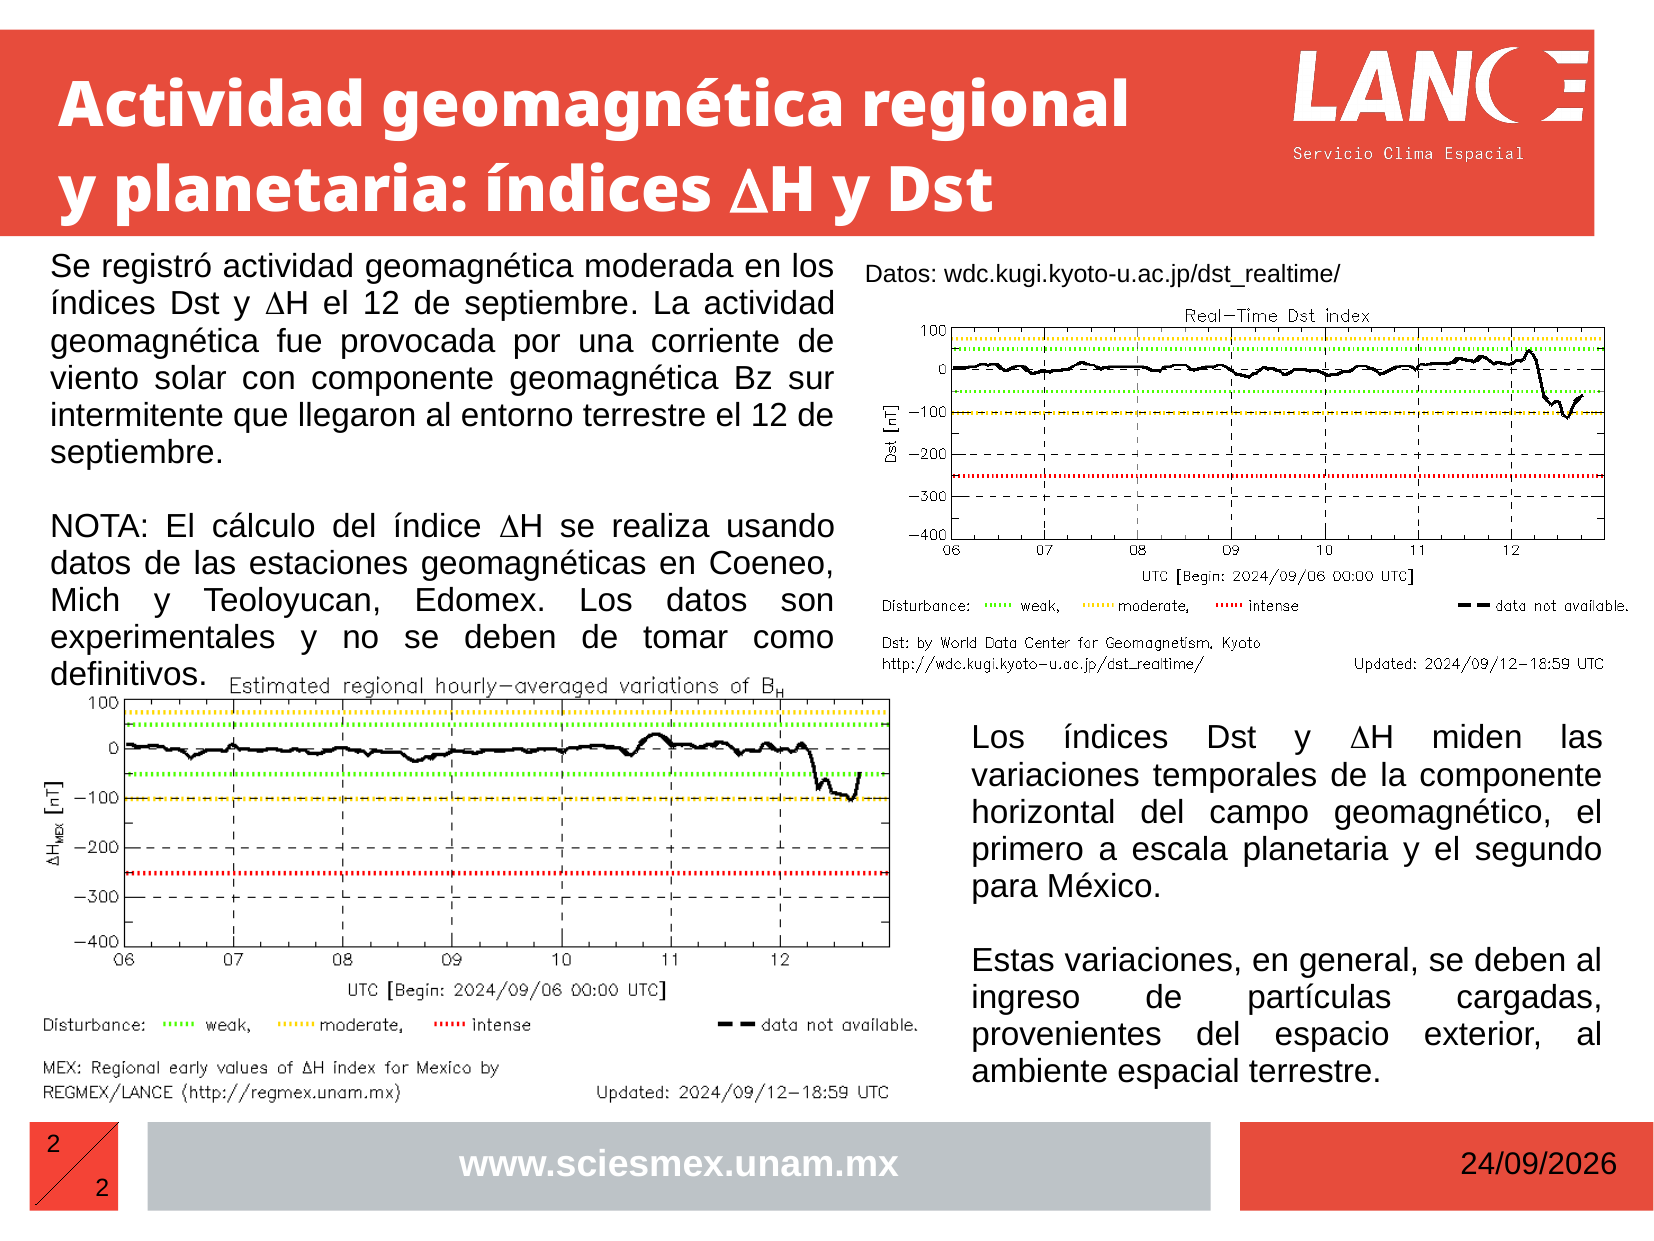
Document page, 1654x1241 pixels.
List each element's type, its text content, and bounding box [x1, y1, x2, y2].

text_box Se registró actividad geomagnética moderada en los índices Dst y DH el 12 de septiembre. La actividad geomagnética fue provocada por una corriente de viento solar con componente geomagnética Bz sur intermitente que llegaron al entorno terrestre el 12 de septiembre. NOTA: El cálculo del índice DH se realiza usando datos de las estaciones geomagnéticas en Coeneo, Mich y Teoloyucan, Edomex. Los datos son experimentales y no se deben de tomar como definitivos. [35, 240, 851, 768]
text_box 12/09/2024 [1424, 1122, 1654, 1205]
picture [1293, 47, 1589, 162]
title Actividad geomagnética regional y planetaria: índices DH y Dst [59, 59, 1312, 207]
text_box <número> [31, 1122, 176, 1170]
picture [34, 289, 1642, 1105]
text_box www.sciesmex.unam.mx [153, 1122, 1205, 1205]
text_box Datos: wdc.kugi.kyoto-u.ac.jp/dst_realtime/ [851, 252, 1371, 296]
text_box Los índices Dst y DH miden las variaciones temporales de la componente horizontal del campo geomagnético, el primero a escala planetaria y el segundo para México. Estas variaciones, en general, se deben al ingreso de partículas cargadas, provenientes del espacio exterior, al ambiente espacial terrestre. [956, 711, 1619, 1097]
text_box 2 [35, 1151, 125, 1209]
